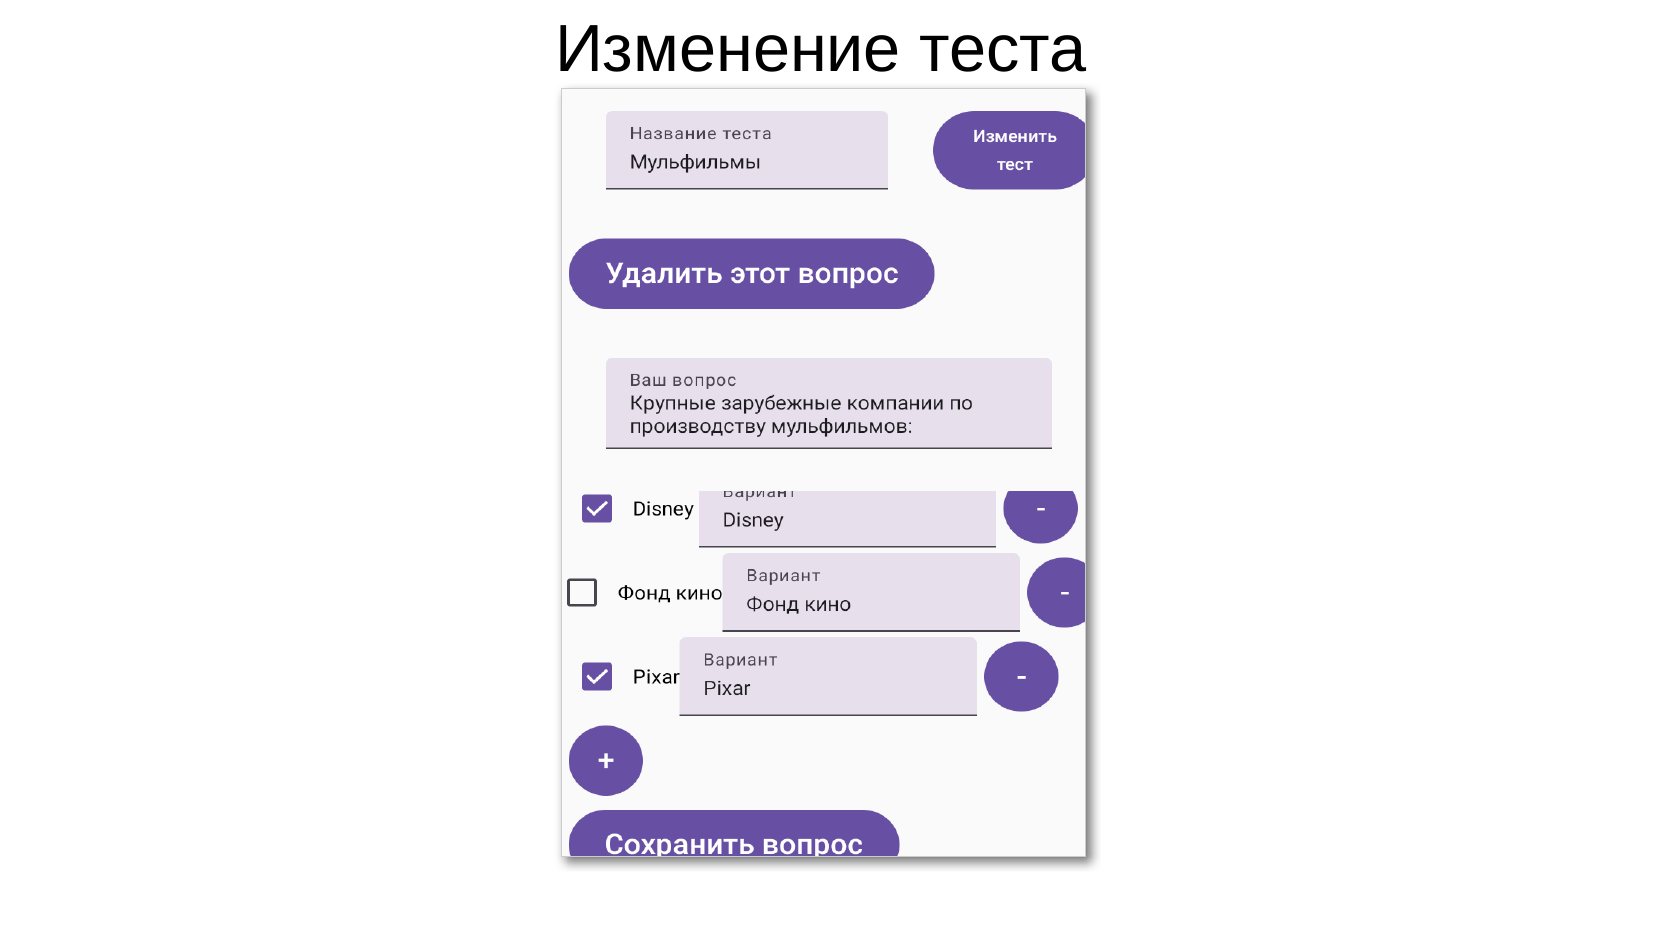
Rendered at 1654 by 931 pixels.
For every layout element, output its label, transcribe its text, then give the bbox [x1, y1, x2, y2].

title Изменение теста [76, 0, 1565, 126]
picture [561, 88, 1086, 857]
